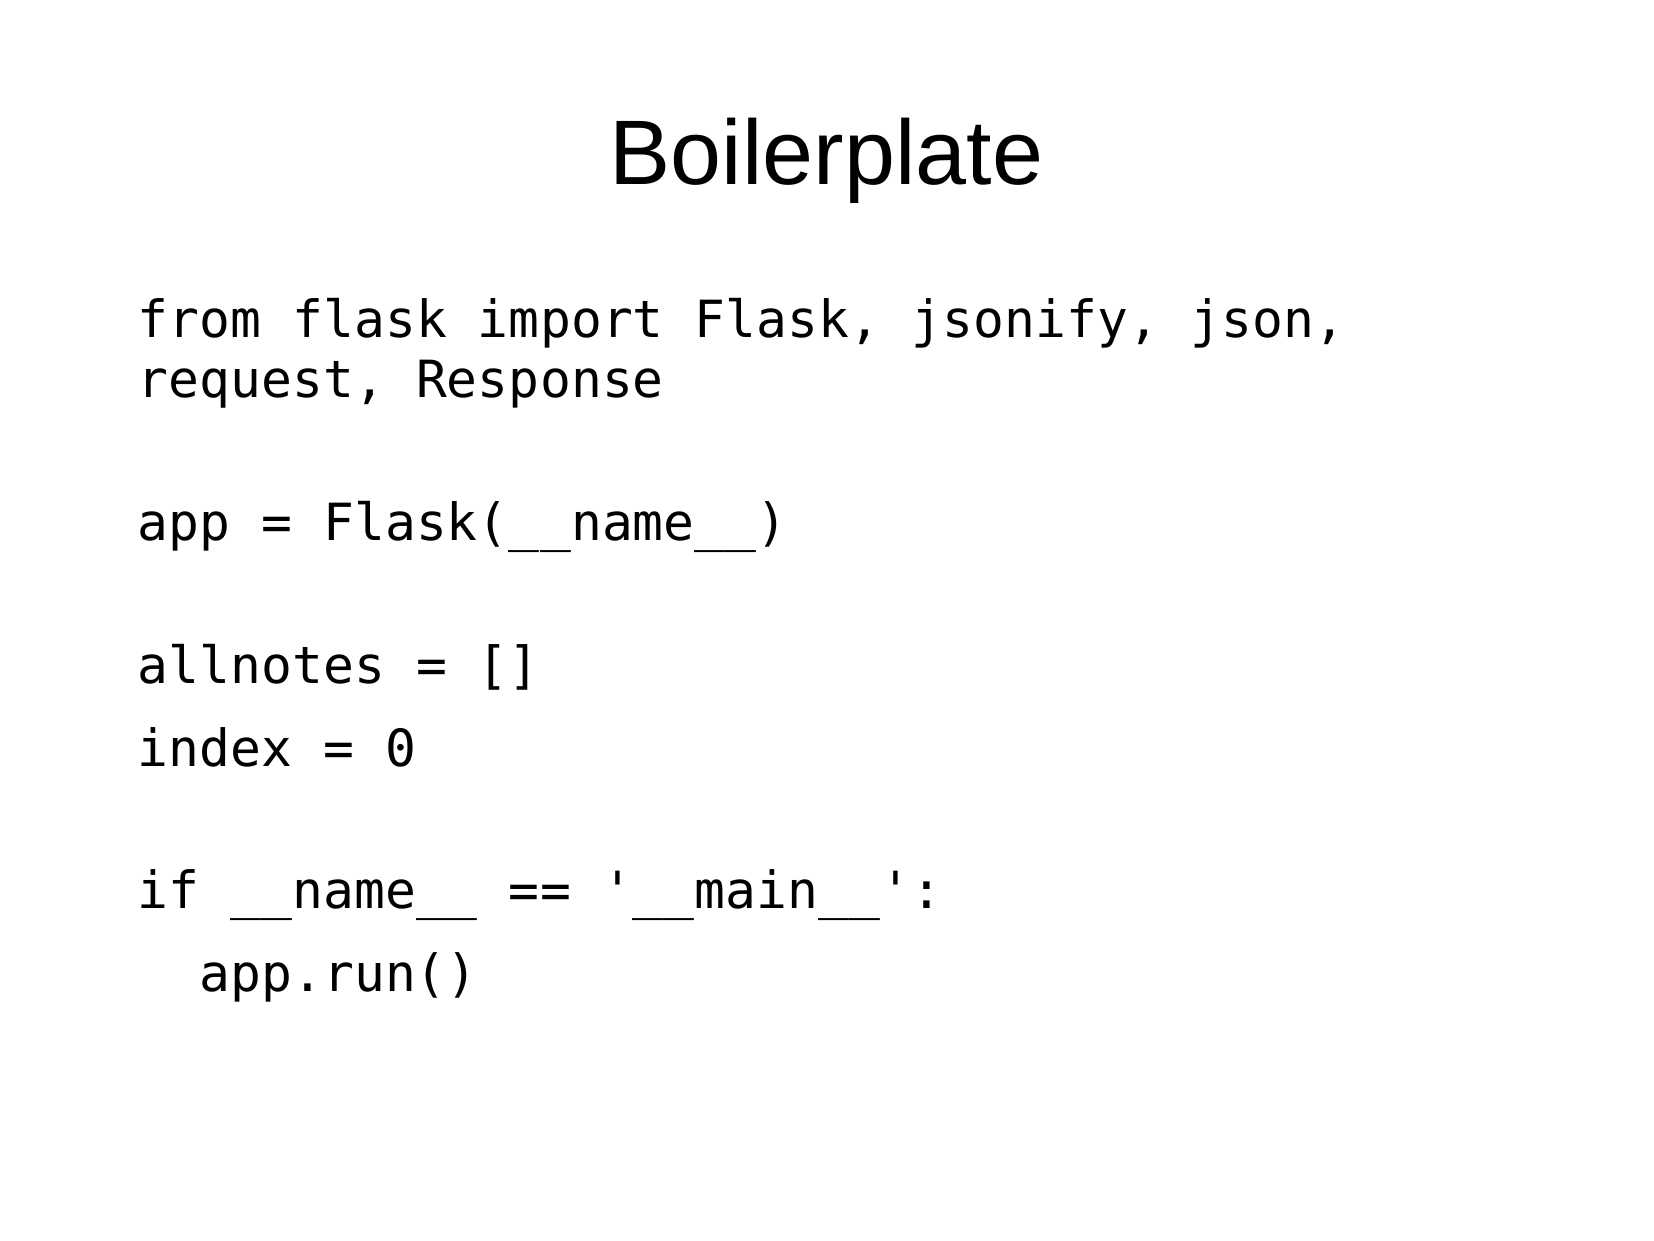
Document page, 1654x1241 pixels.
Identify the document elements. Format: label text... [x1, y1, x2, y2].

list from flask import Flask, jsonify, json, request, Response app = Flask(__name__) allnotes = [] index = 0 if __name__ == '__main__': app.run() [82, 290, 1538, 1010]
title Boilerplate [82, 49, 1571, 257]
